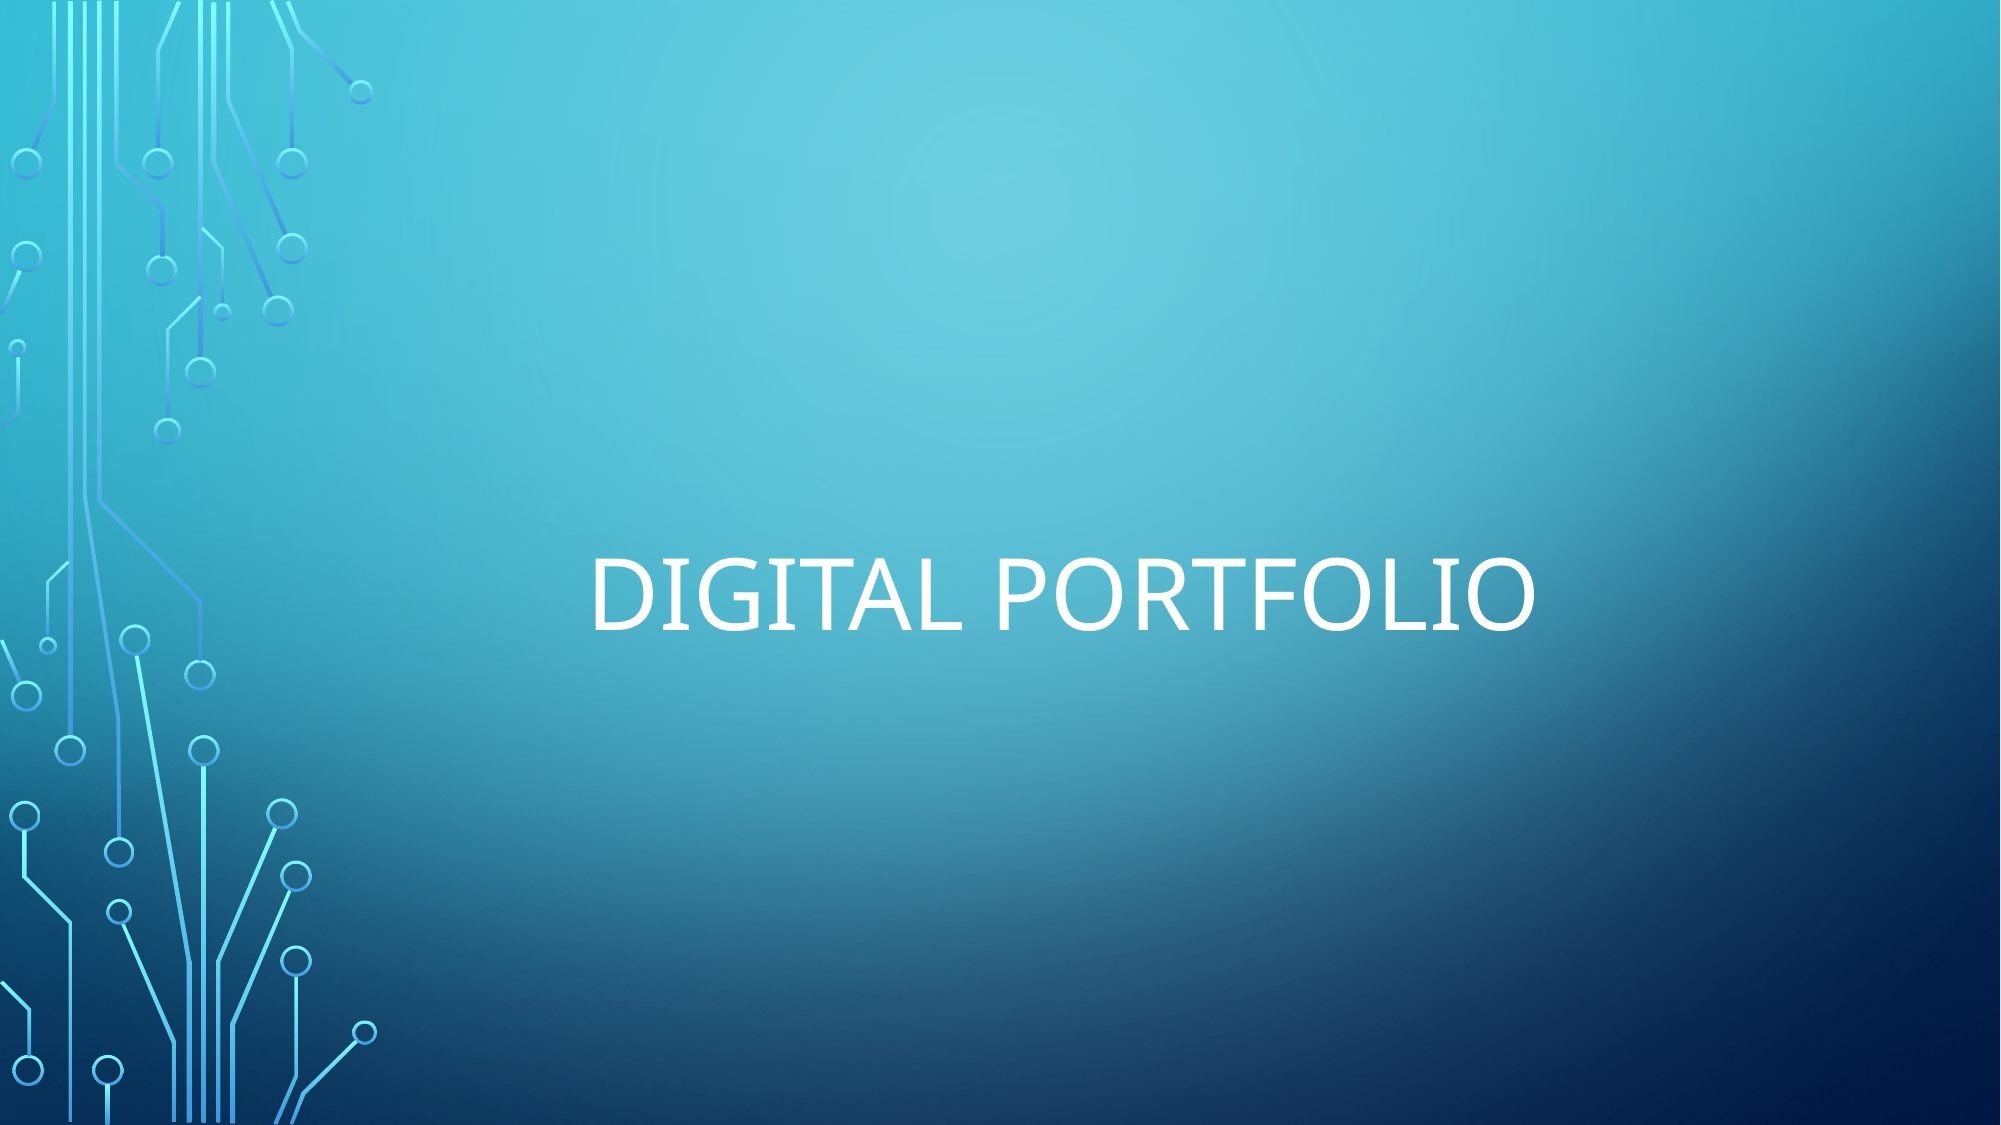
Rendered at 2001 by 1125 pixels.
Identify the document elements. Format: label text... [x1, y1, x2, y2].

title Digital portfolio [571, 184, 1750, 660]
